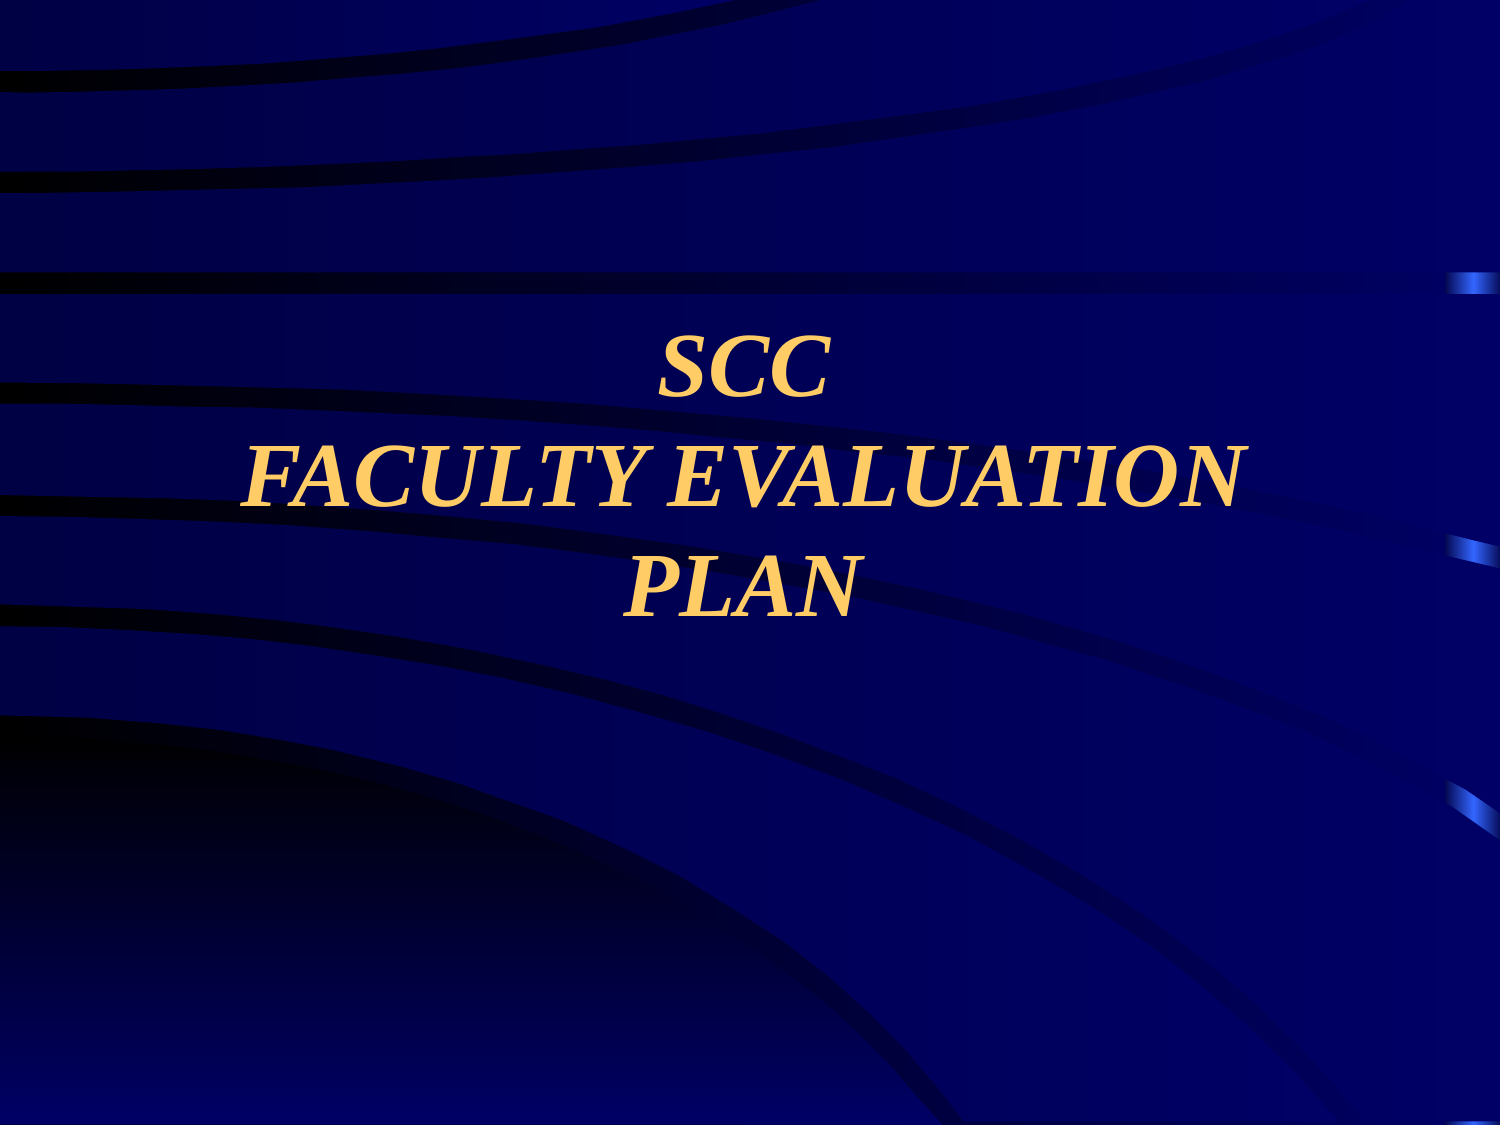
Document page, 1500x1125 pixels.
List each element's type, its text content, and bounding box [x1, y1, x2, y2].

title SCC FACULTY EVALUATION PLAN [112, 249, 1375, 801]
